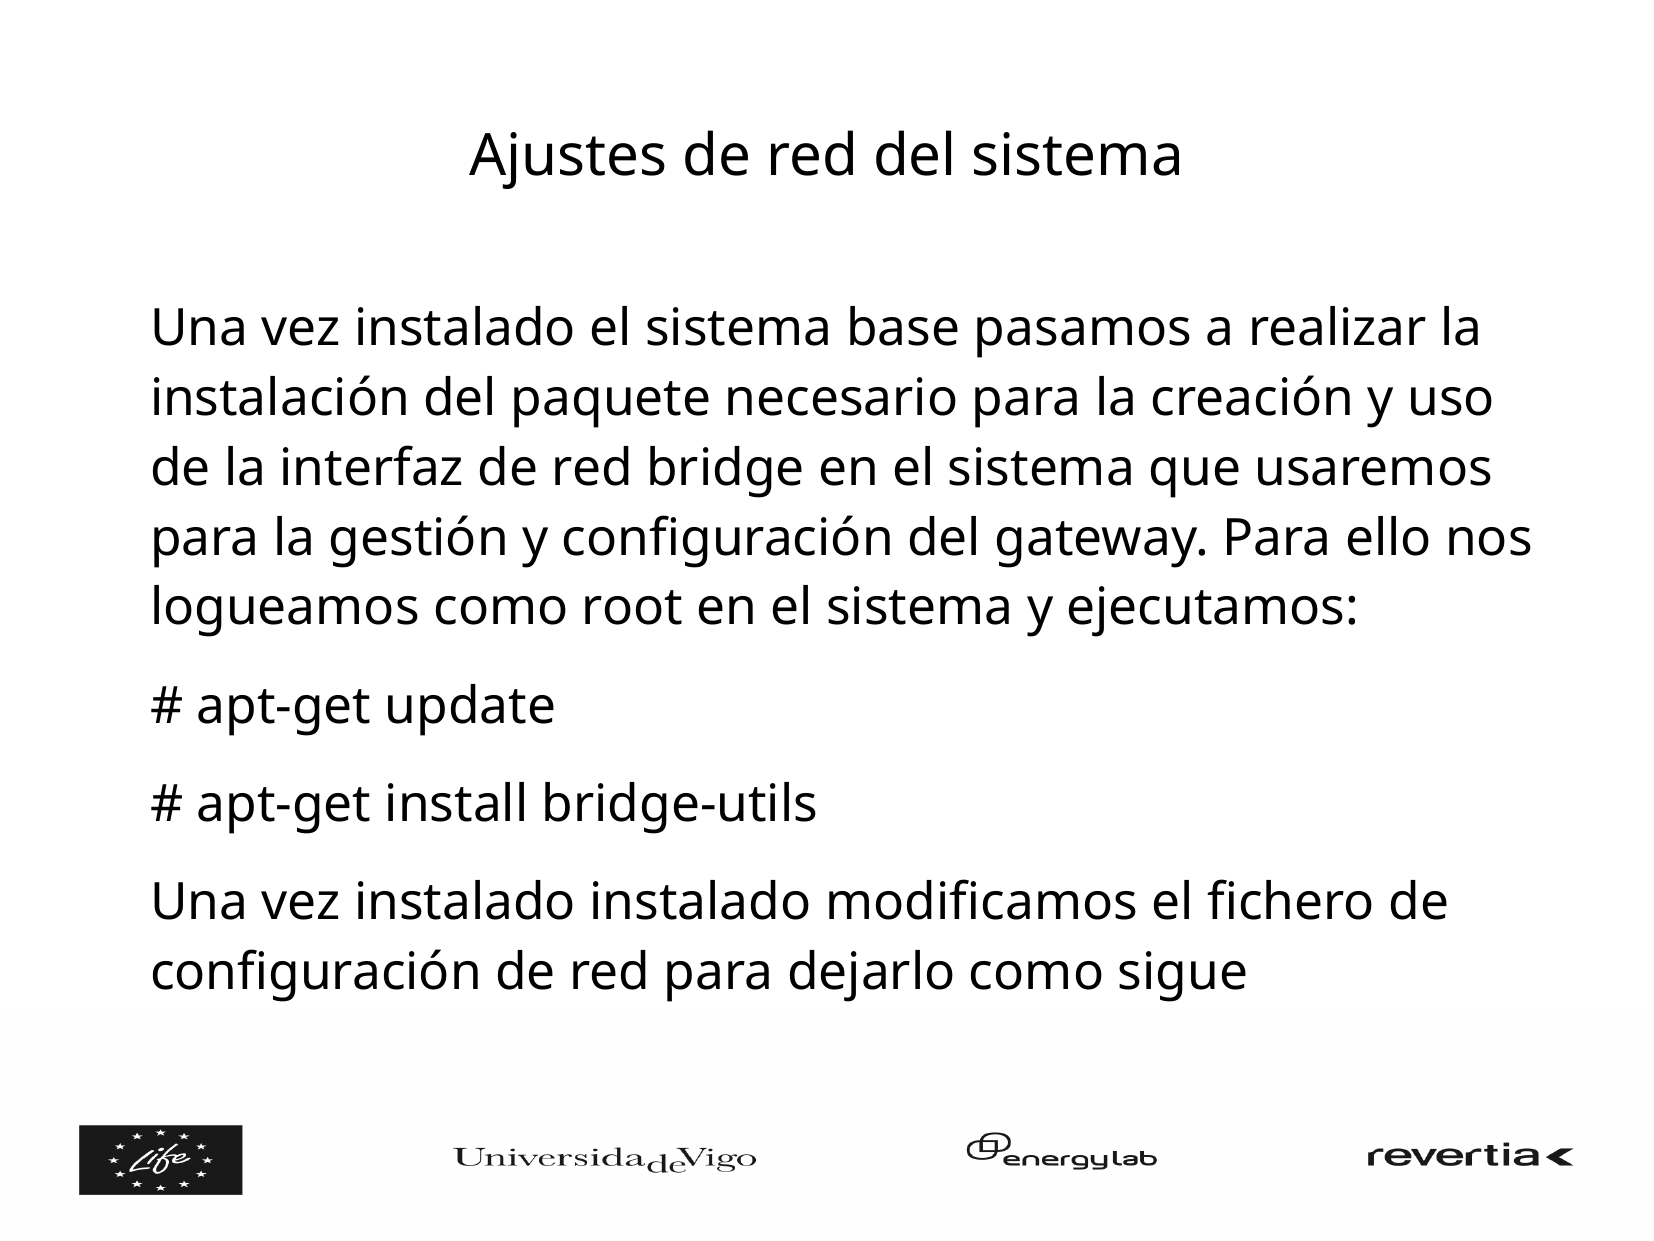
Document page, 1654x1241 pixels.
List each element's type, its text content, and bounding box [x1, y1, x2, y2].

title Ajustes de red del sistema [82, 49, 1571, 257]
picture [0, 1009, 1654, 1241]
list Una vez instalado el sistema base pasamos a realizar la instalación del paquete necesario para la creación y uso de la interfaz de red bridge en el sistema que usaremos para la gestión y configuración del gateway. Para ello nos logueamos como root en el sistema y ejecutamos: # apt-get update # apt-get install bridge-utils Una vez instalado instalado modificamos el fichero de configuración de red para dejarlo como sigue [82, 290, 1571, 1010]
